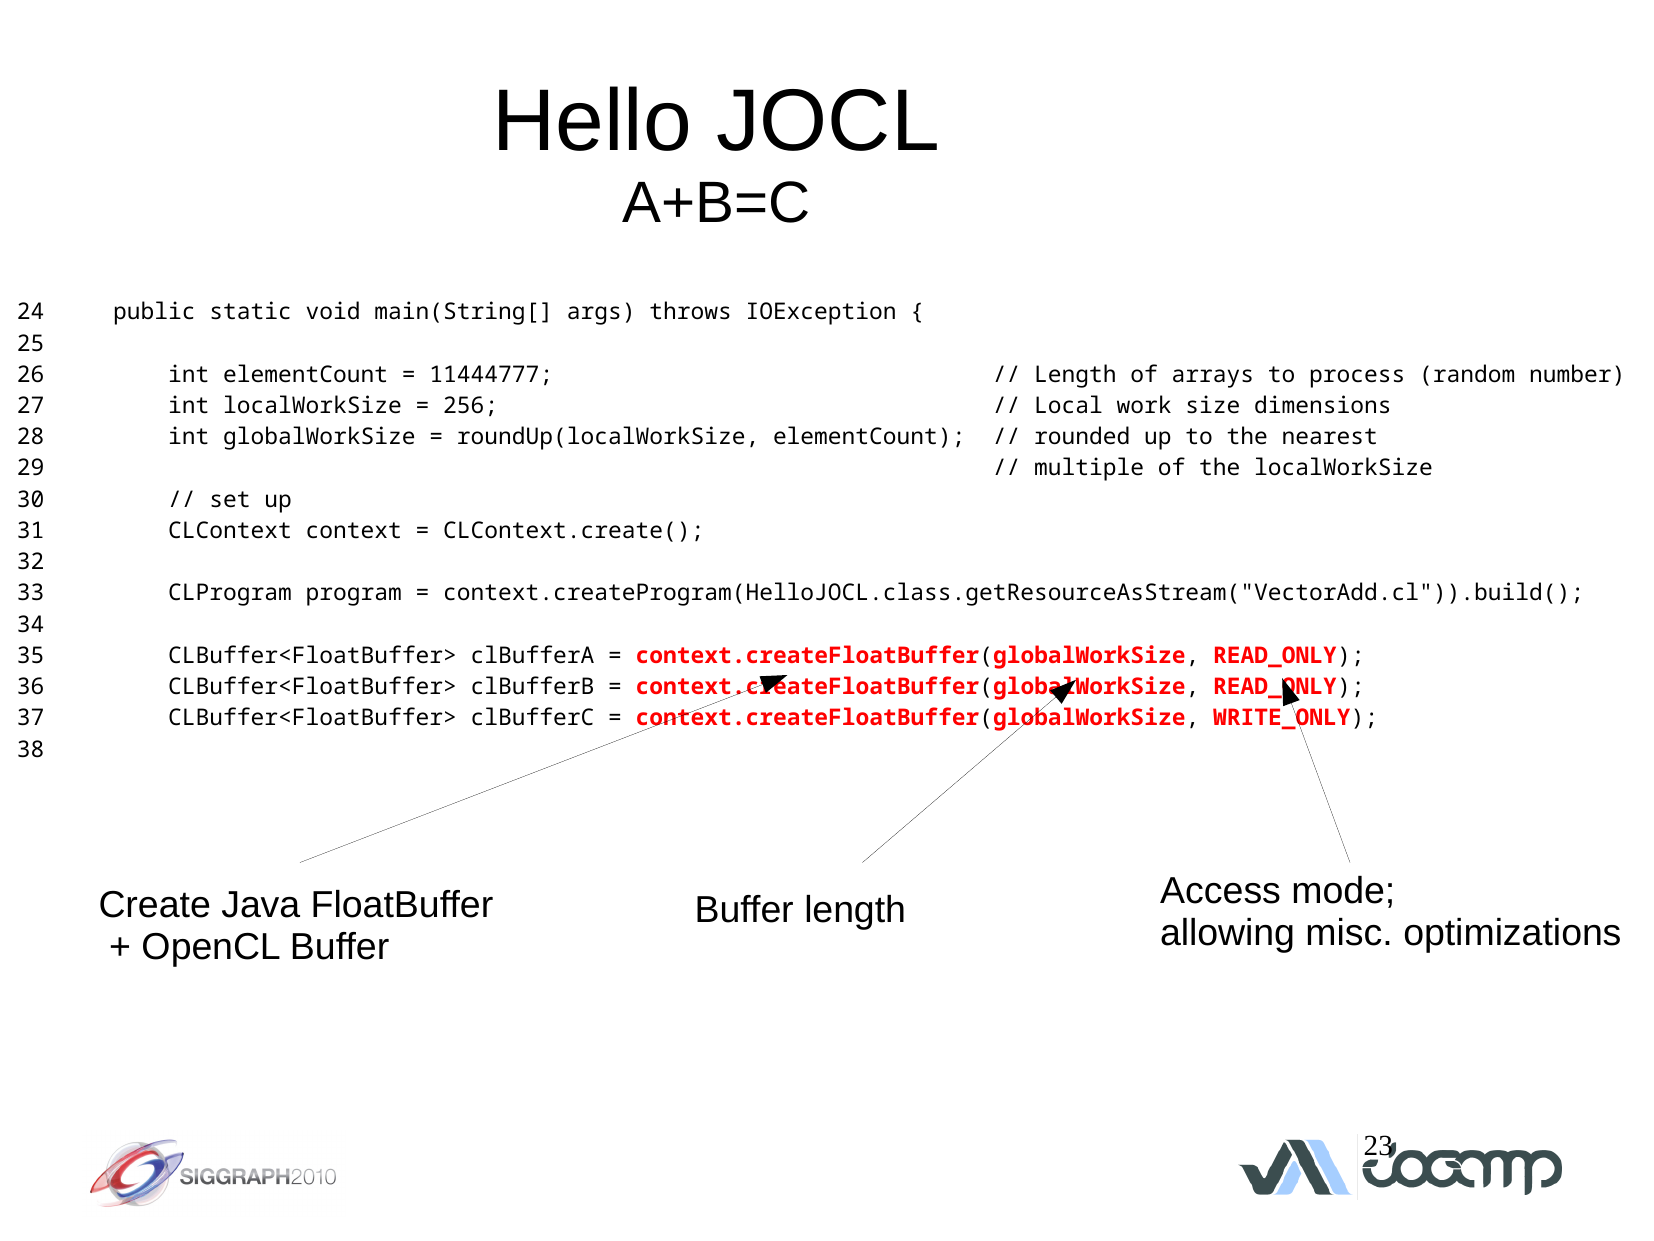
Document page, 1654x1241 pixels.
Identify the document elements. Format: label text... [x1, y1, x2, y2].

text_box Create Java FloatBuffer + OpenCL Buffer [83, 876, 509, 976]
title Hello JOCL A+B=C [82, 56, 1351, 250]
text_box Buffer length [679, 880, 921, 938]
text_box Access mode; allowing misc. optimizations [1145, 862, 1637, 976]
picture [1237, 1134, 1562, 1200]
picture [82, 1130, 346, 1217]
text_box 24 public static void main(String[] args) throws IOException { 25 26 int elementCount = 11444777; // Length of arrays to process (random number) 27 int localWorkSize = 256; // Local work size dimensions 28 int globalWorkSize = roundUp(localWorkSize, elementCount); // rounded up to the nearest 29 // multiple of the localWorkSize 30 // set up 31 CLContext context = CLContext.create(); 32 33 CLProgram program = context.createProgram(HelloJOCL.class.getResourceAsStream("VectorAdd.cl")).build(); 34 35 CLBuffer<FloatBuffer> clBufferA = context.createFloatBuffer(globalWorkSize, READ_ONLY); 36 CLBuffer<FloatBuffer> clBufferB = context.createFloatBuffer(globalWorkSize, READ_ONLY); 37 CLBuffer<FloatBuffer> clBufferC = context.createFloatBuffer(globalWorkSize, WRITE_ONLY); 38 [2, 287, 1653, 729]
